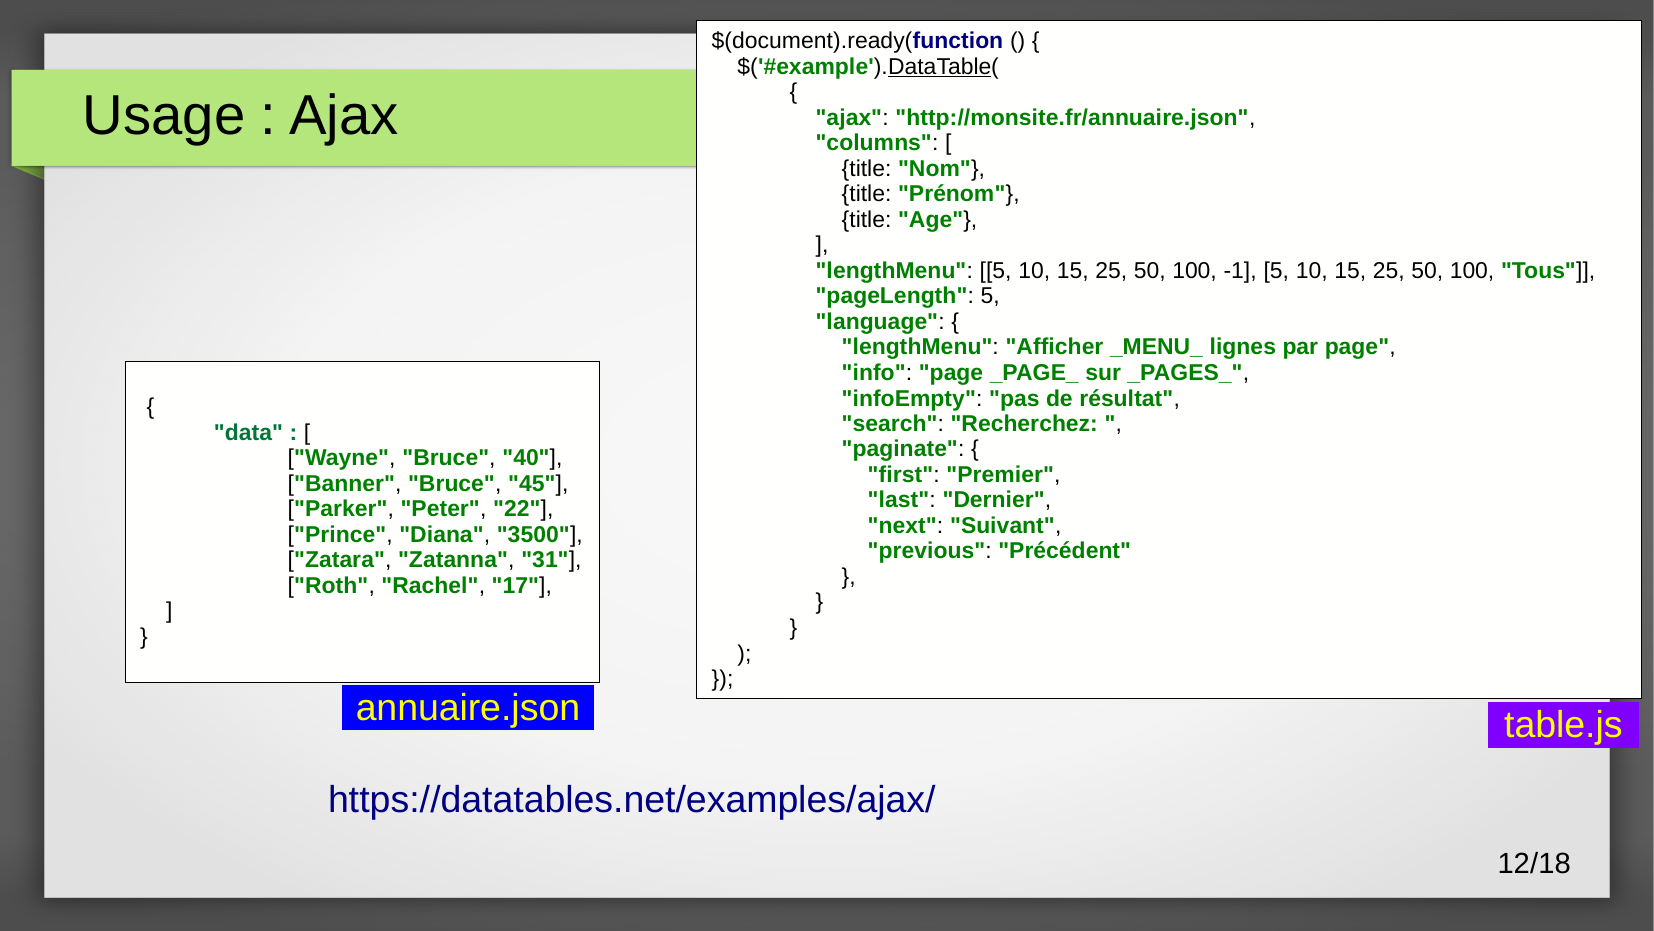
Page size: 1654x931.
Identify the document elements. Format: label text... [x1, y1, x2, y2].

text_box $(document).ready(function () { $('#example').DataTable( { "ajax": "http://monsite.fr/annuaire.json", "columns": [ {title: "Nom"}, {title: "Prénom"}, {title: "Age"}, ], "lengthMenu": [[5, 10, 15, 25, 50, 100, -1], [5, 10, 15, 25, 50, 100, "Tous"]], "pageLength": 5, "language": { "lengthMenu": "Afficher _MENU_ lignes par page", "info": "page _PAGE_ sur _PAGES_", "infoEmpty": "pas de résultat", "search": "Recherchez: ", "paginate": { "first": "Premier", "last": "Dernier", "next": "Suivant", "previous": "Précédent" }, } } ); }); [696, 20, 1642, 699]
text_box table.js [1488, 702, 1639, 748]
text_box { "data" : [ ["Wayne", "Bruce", "40"], ["Banner", "Bruce", "45"], ["Parker", "Peter", "22"], ["Prince", "Diana", "3500"], ["Zatara", "Zatanna", "31"], ["Roth", "Rachel", "17"], ] } [125, 361, 600, 683]
picture [0, 0, 1654, 931]
title Usage : Ajax [82, 70, 696, 160]
text_box https://datatables.net/examples/ajax/ [313, 770, 951, 828]
text_box annuaire.json [342, 685, 594, 730]
